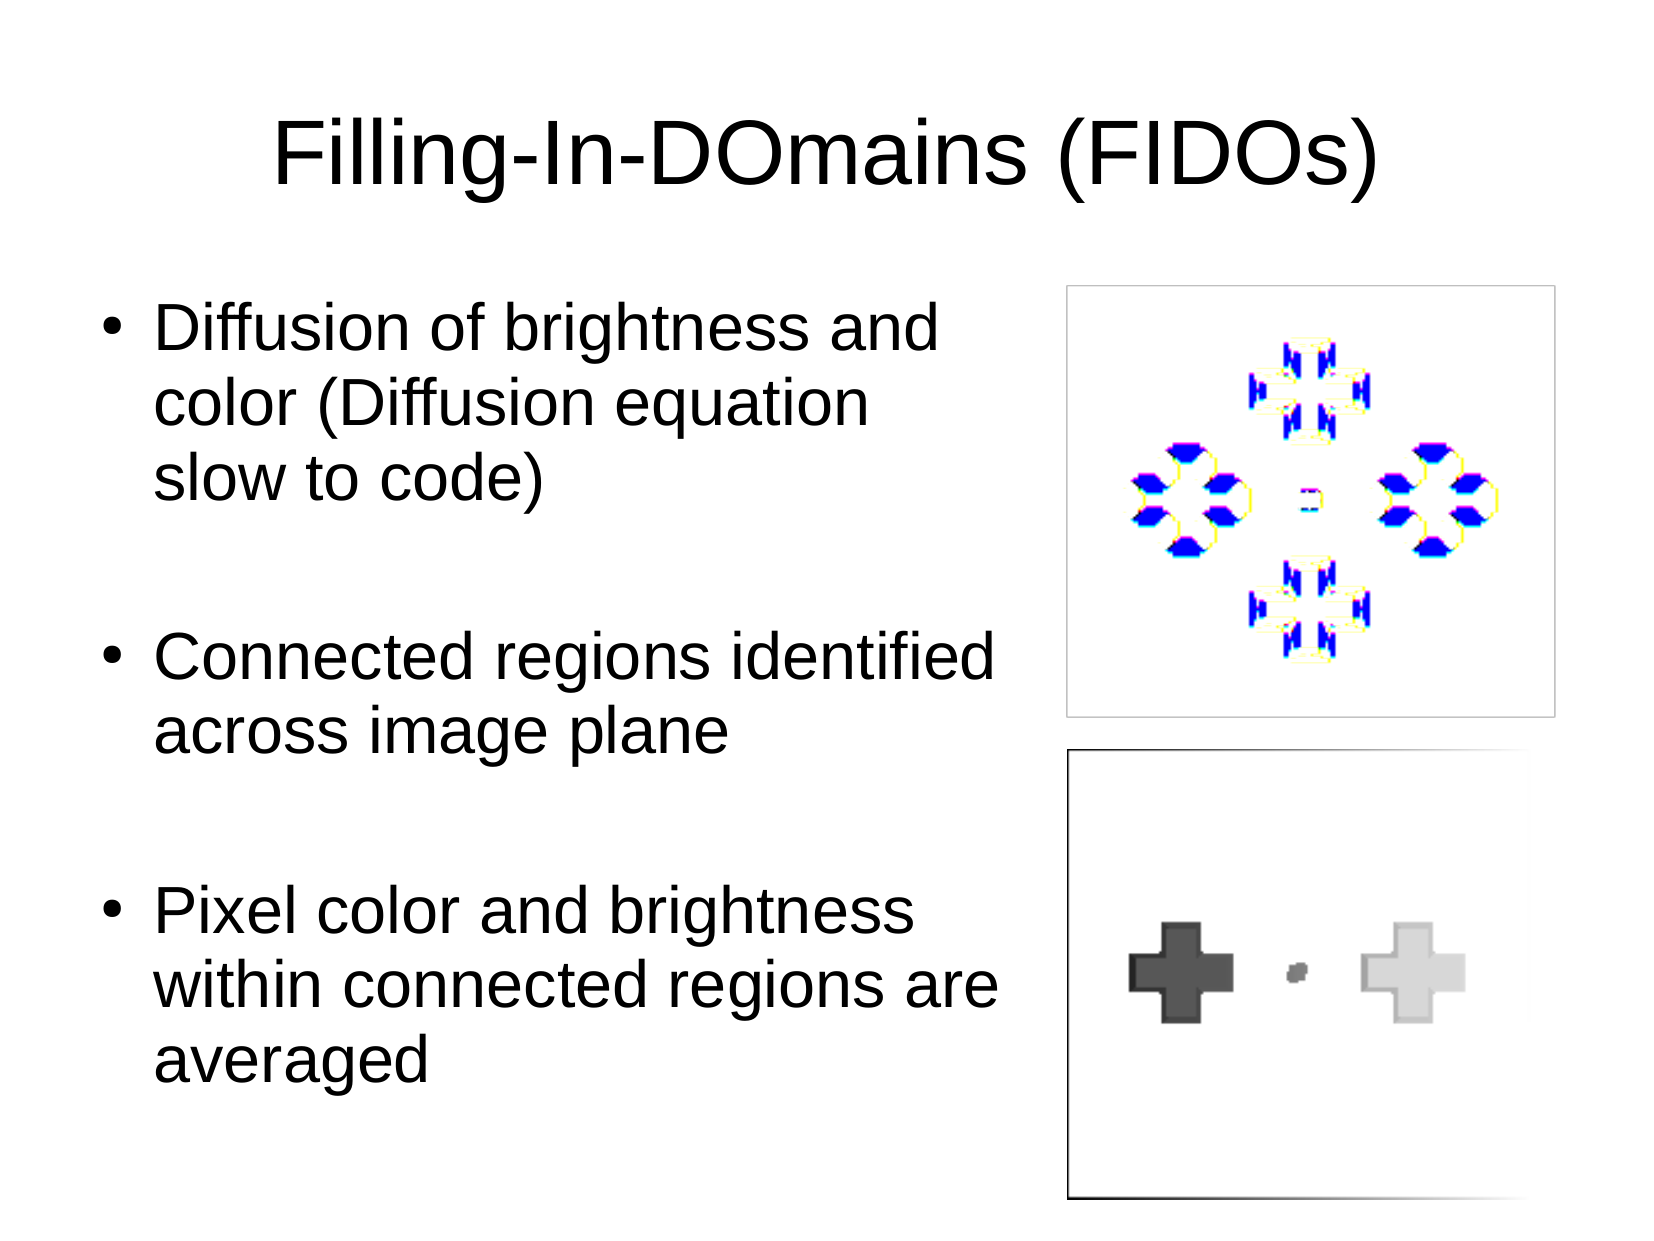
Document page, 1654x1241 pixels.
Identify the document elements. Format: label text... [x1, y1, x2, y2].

list Diffusion of brightness and color (Diffusion equation slow to code) Connected regions identified across image plane Pixel color and brightness within connected regions are averaged [82, 290, 1021, 1186]
picture [1065, 284, 1558, 721]
title Filling-In-DOmains (FIDOs) [82, 49, 1571, 257]
picture [1067, 749, 1531, 1201]
